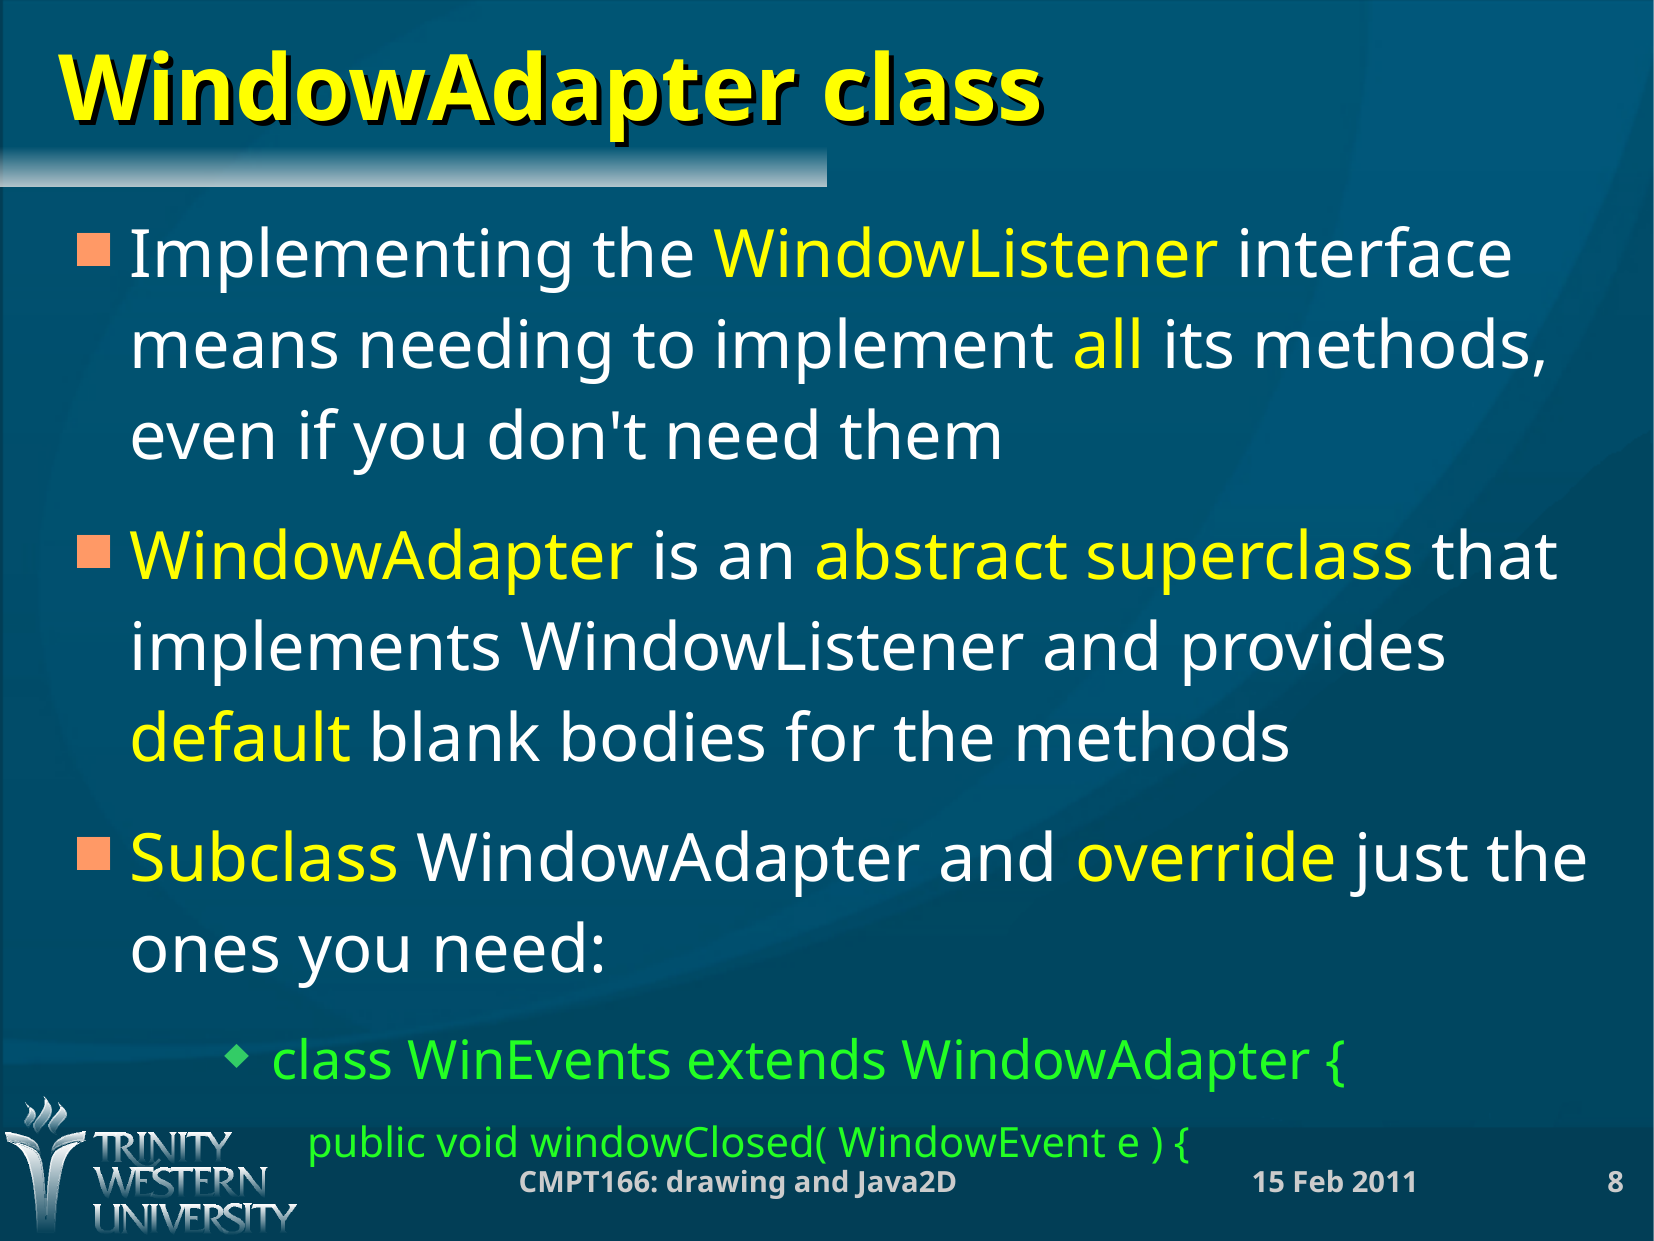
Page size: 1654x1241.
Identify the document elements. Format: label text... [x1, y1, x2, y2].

title WindowAdapter class [59, 19, 1595, 148]
picture [38, 1227, 54, 1232]
title Drawing text [0, 154, 827, 158]
list Implementing the WindowListener interface means needing to implement all its methods, even if you don't need them WindowAdapter is an abstract superclass that implements WindowListener and provides default blank bodies for the methods Subclass WindowAdapter and override just the ones you need: class WinEvents extends WindowAdapter { public void windowClosed( WindowEvent e ) { [59, 206, 1625, 1125]
